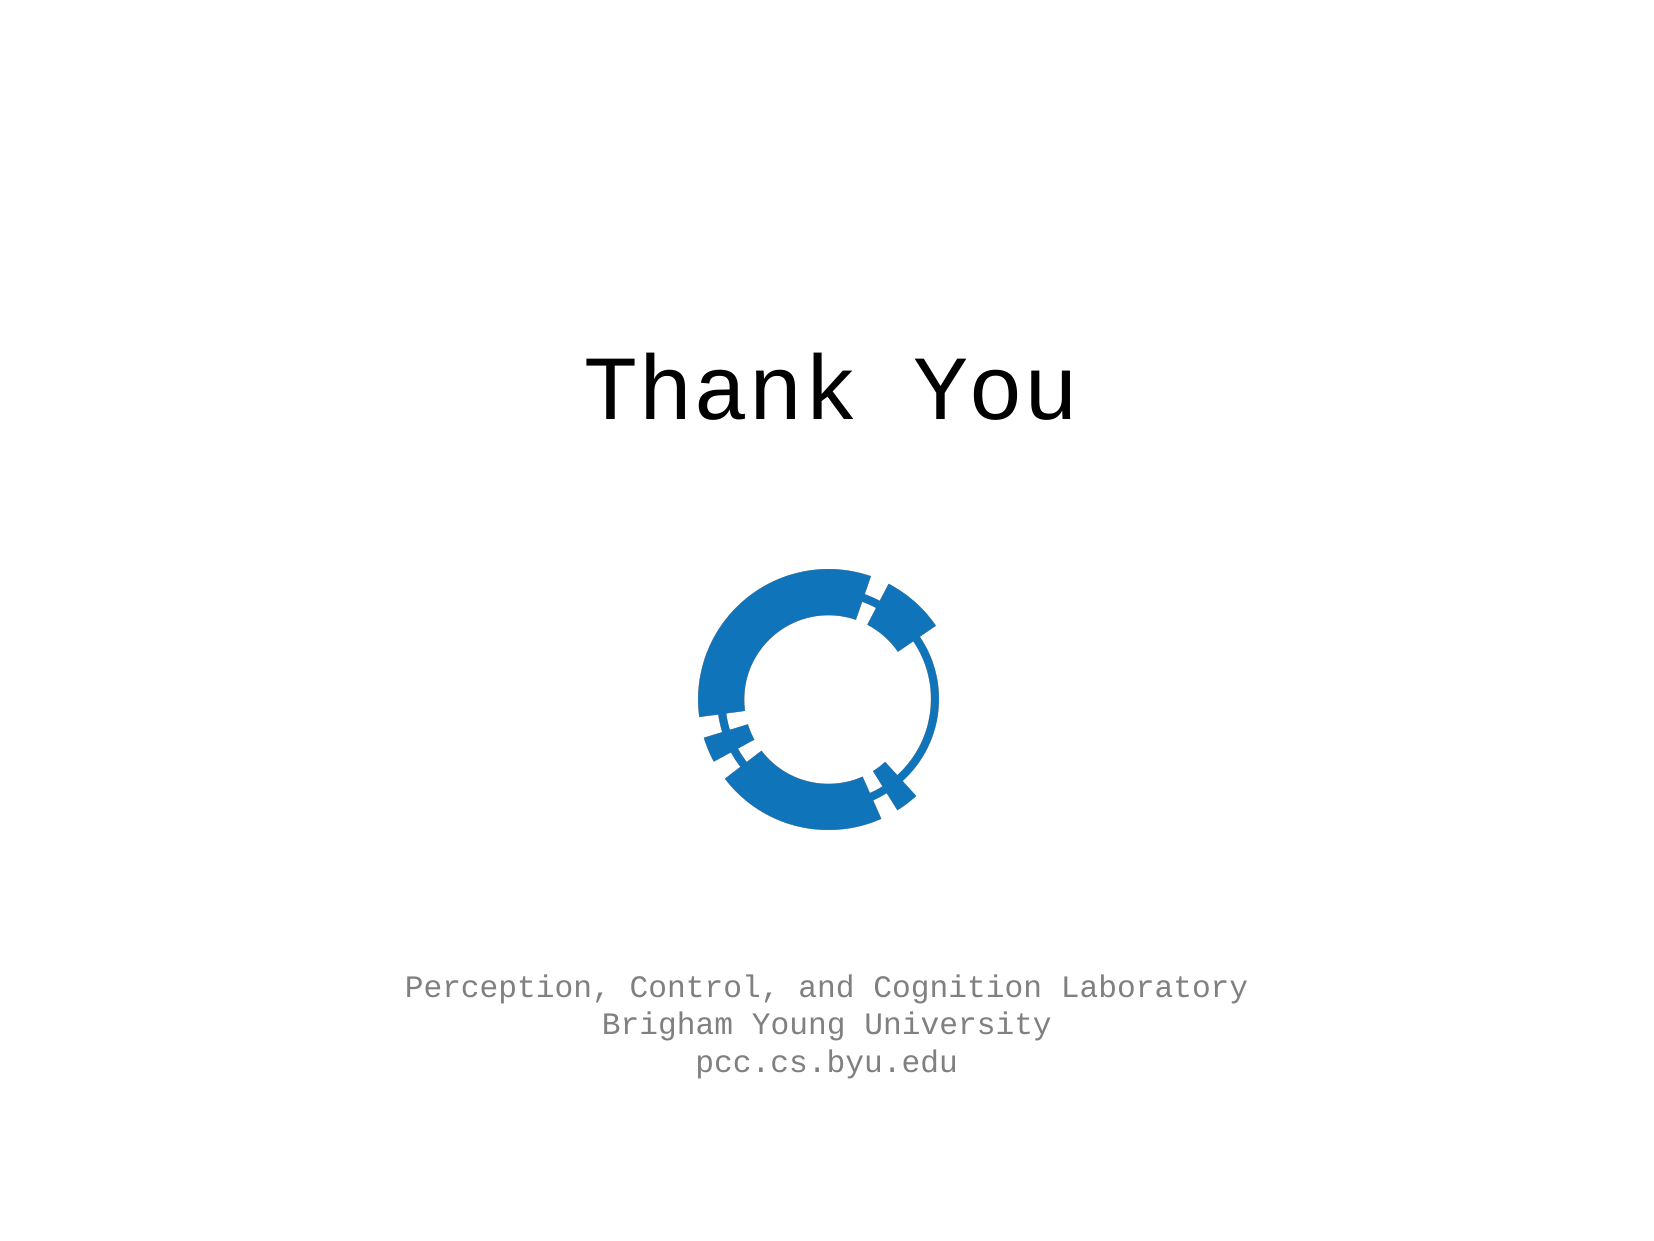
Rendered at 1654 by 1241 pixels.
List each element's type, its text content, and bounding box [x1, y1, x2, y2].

text_box Thank You [86, 224, 1575, 540]
picture [698, 569, 939, 831]
text_box Perception, Control, and Cognition Laboratory Brigham Young University pcc.cs.byu.edu [82, 569, 1571, 1155]
